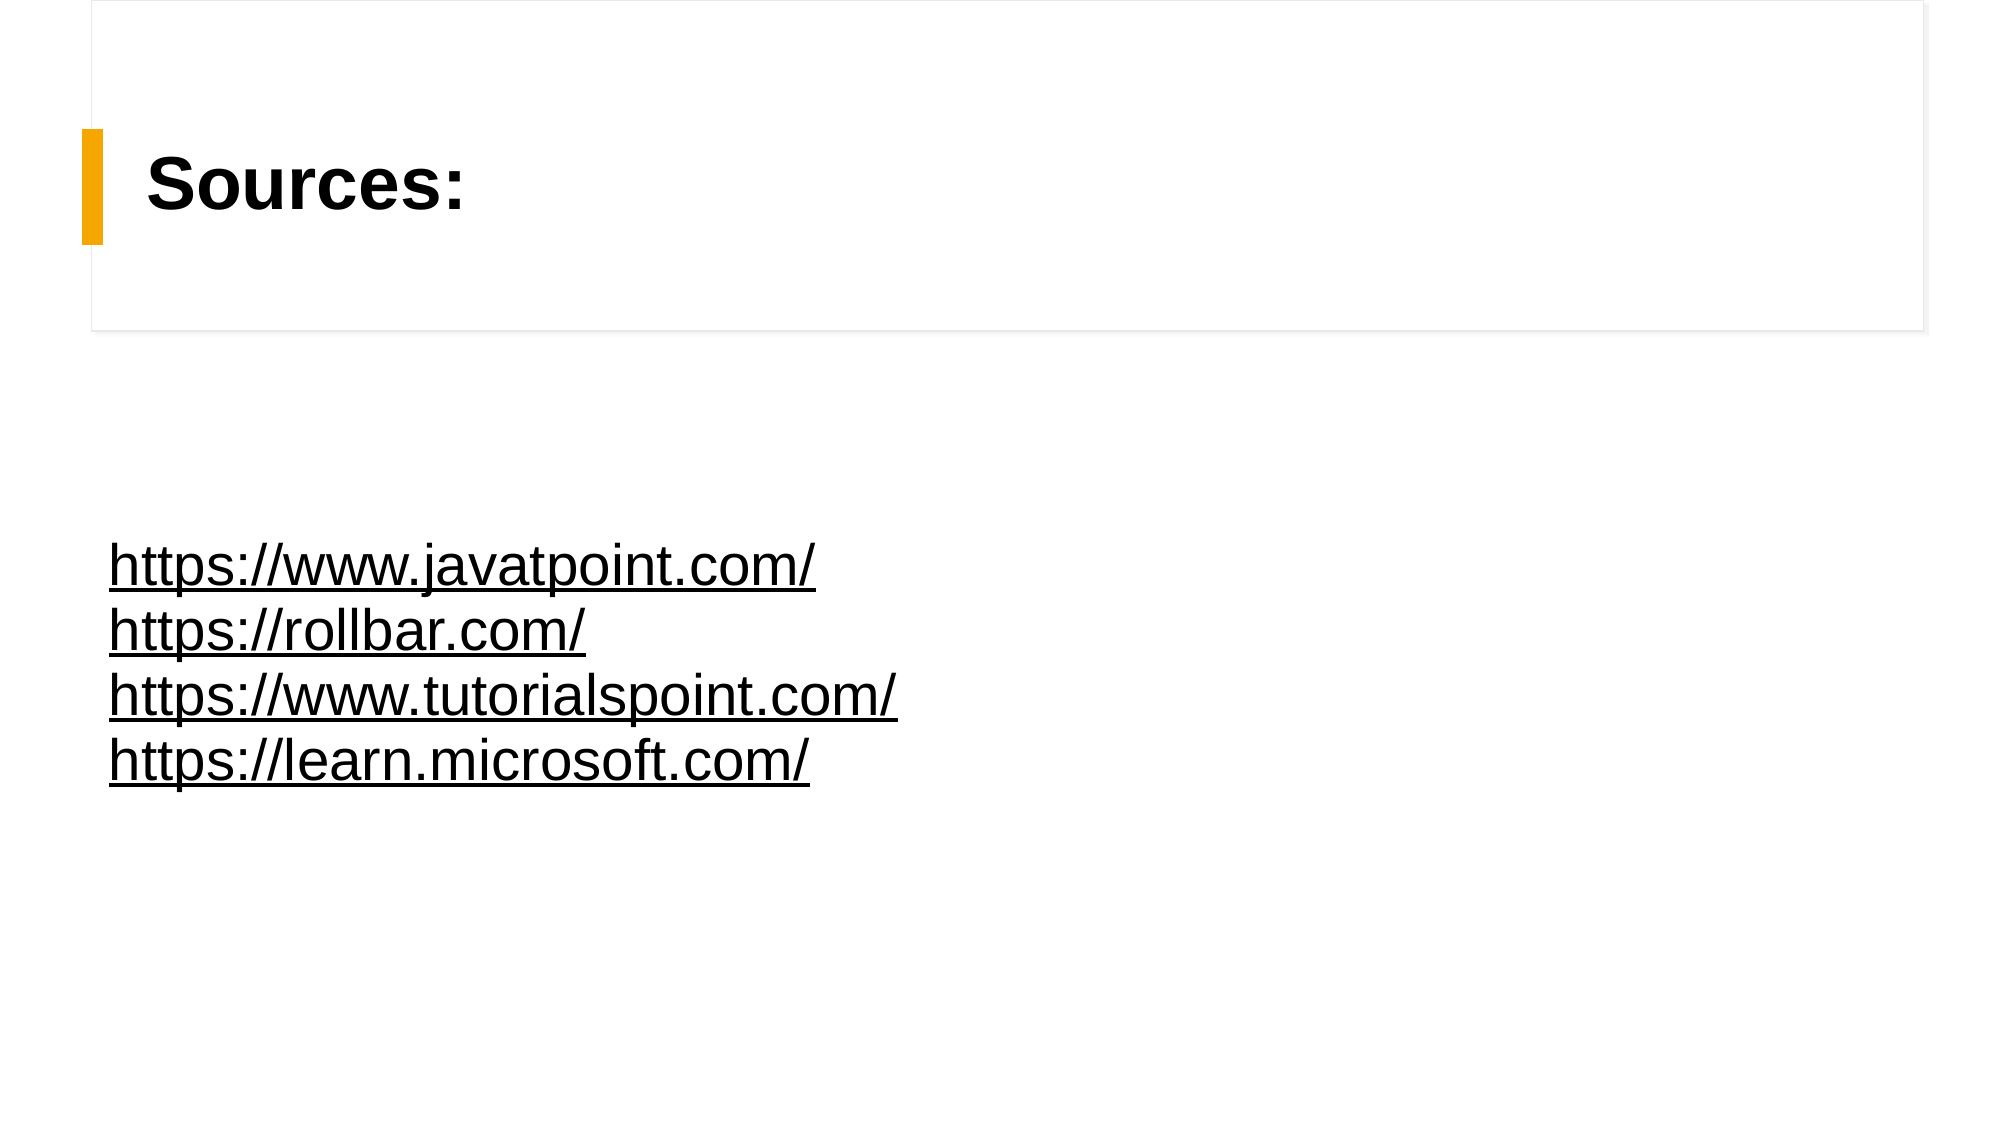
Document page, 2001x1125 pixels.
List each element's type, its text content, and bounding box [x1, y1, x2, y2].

title Sources: [131, 90, 1894, 284]
list https://www.javatpoint.com/ https://rollbar.com/ https://www.tutorialspoint.com/ https://learn.microsoft.com/ [93, 525, 1932, 1061]
